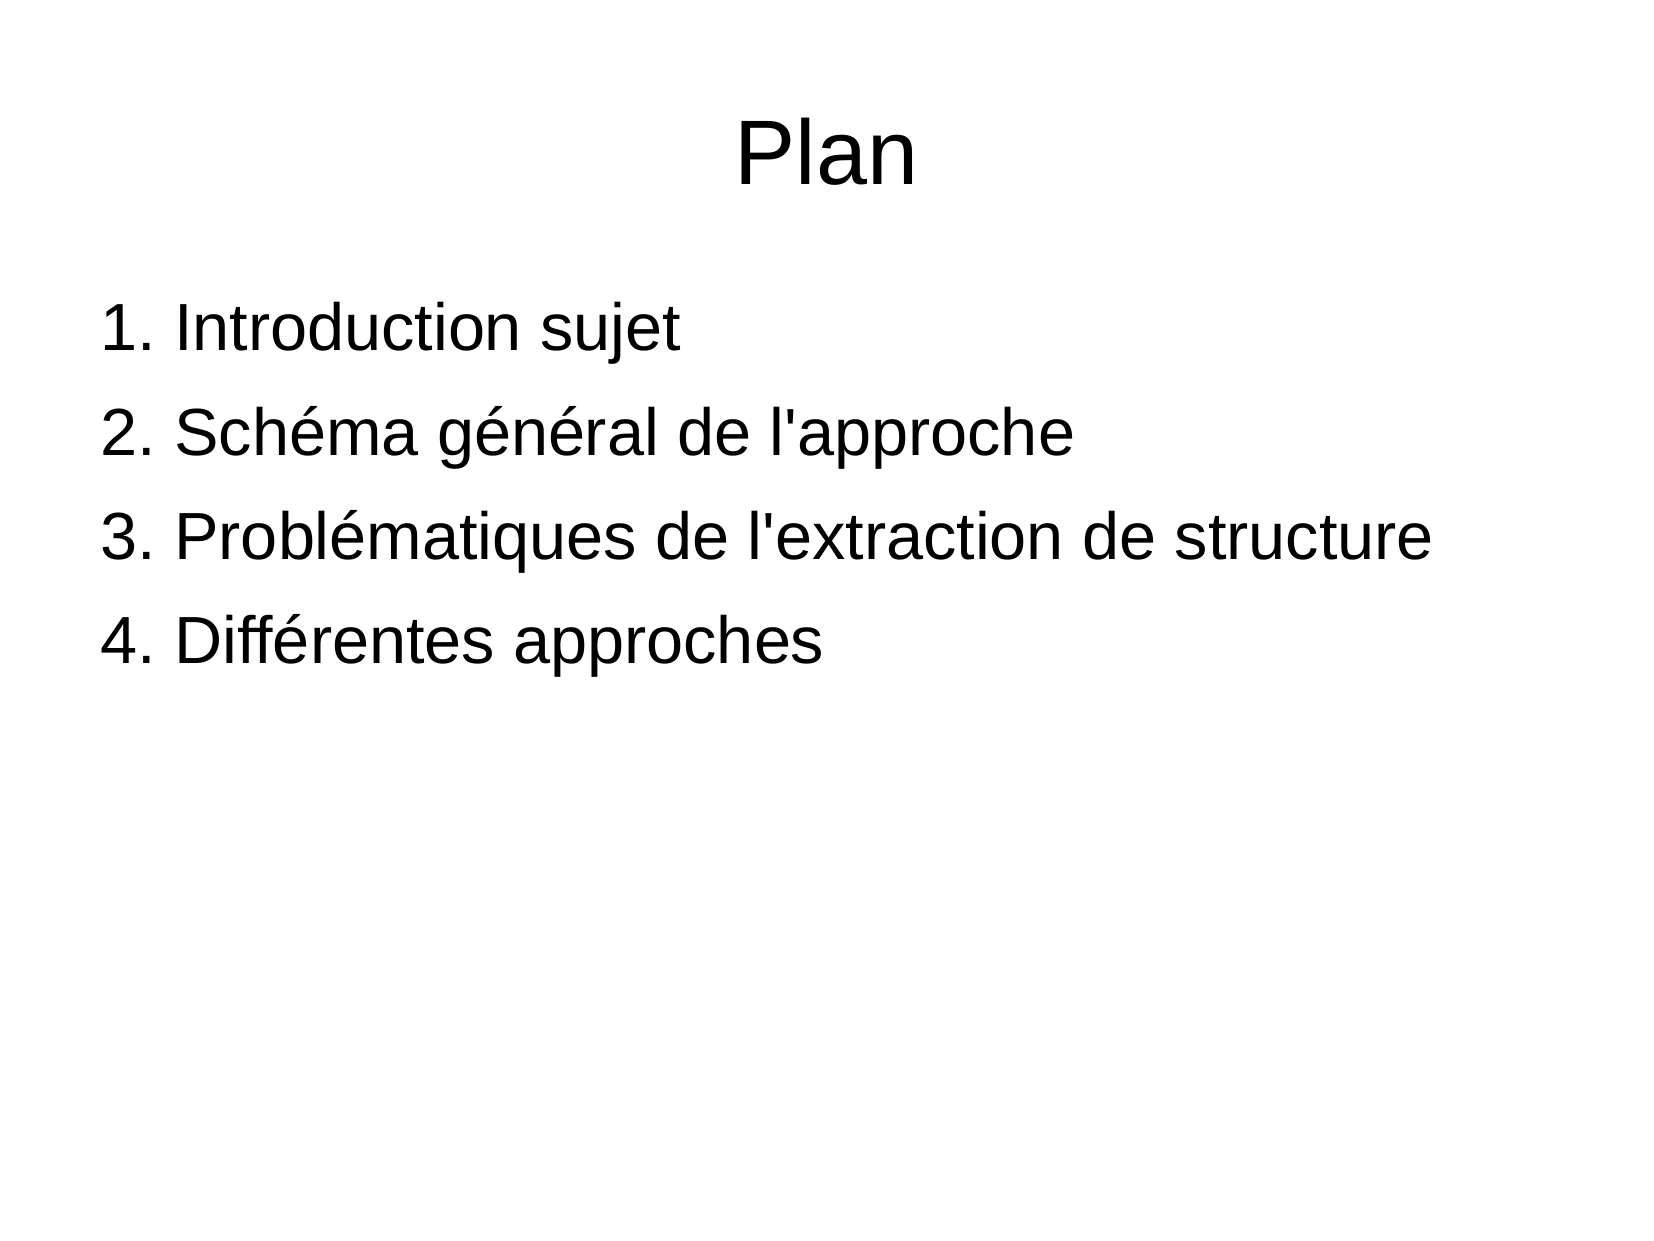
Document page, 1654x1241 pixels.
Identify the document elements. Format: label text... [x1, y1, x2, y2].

list Introduction sujet Schéma général de l'approche Problématiques de l'extraction de structure Différentes approches [82, 290, 1538, 1010]
title Plan [82, 49, 1571, 257]
